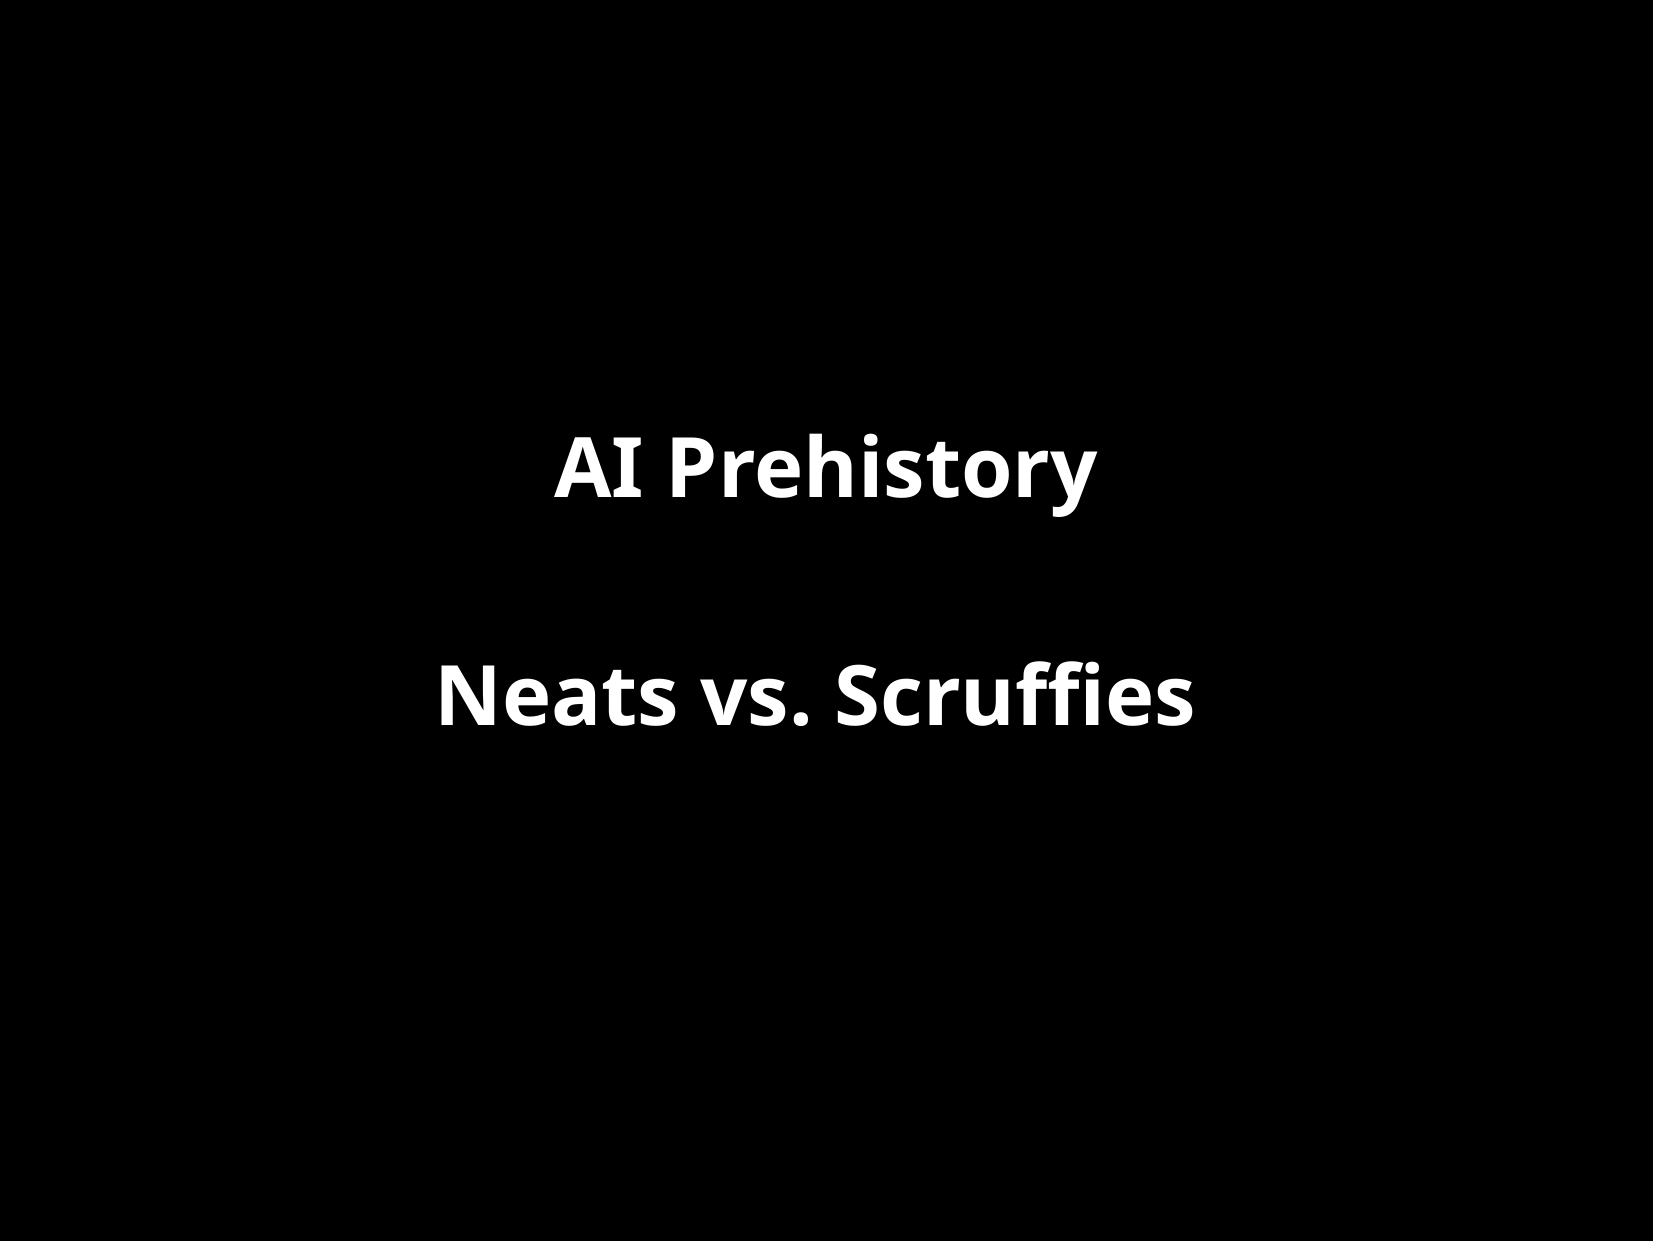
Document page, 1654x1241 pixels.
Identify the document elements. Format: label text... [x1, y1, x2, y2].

subtitle AI Prehistory Neats vs. Scruffies [82, 49, 1571, 1109]
